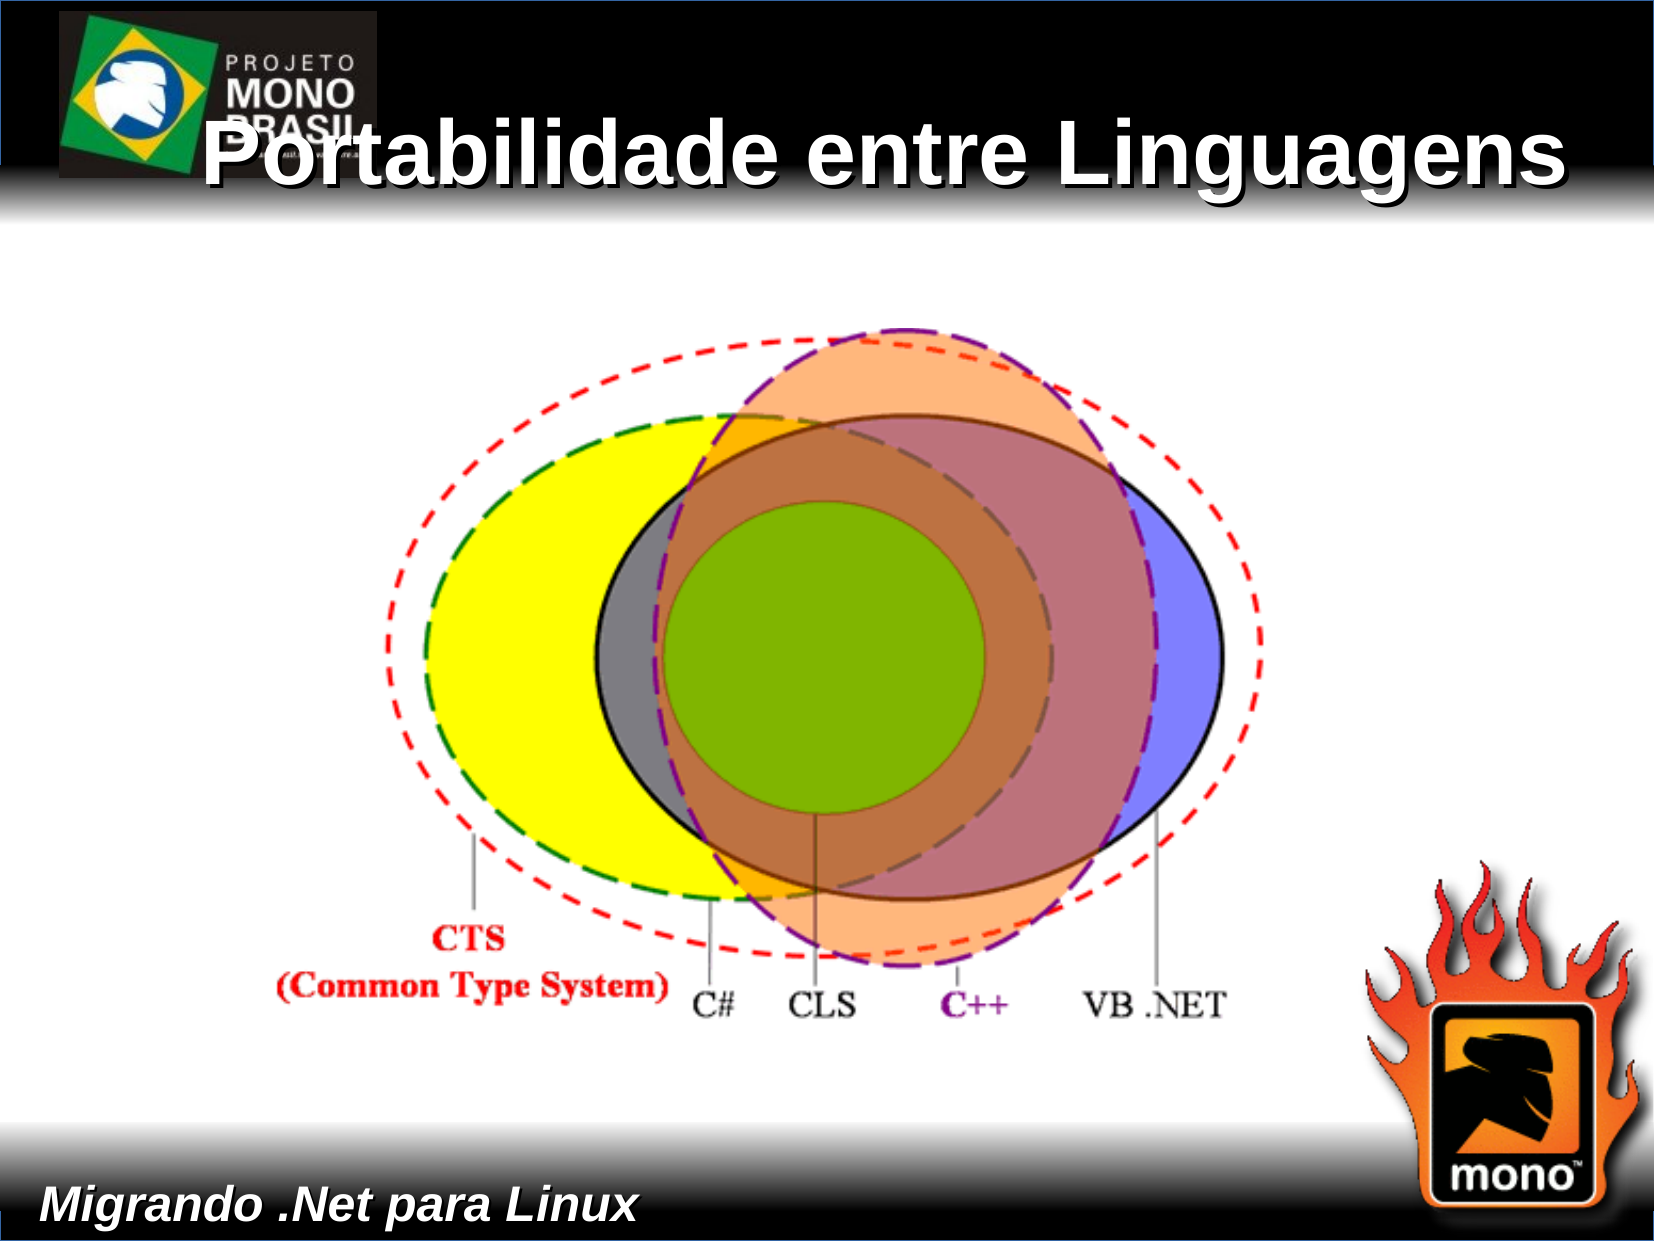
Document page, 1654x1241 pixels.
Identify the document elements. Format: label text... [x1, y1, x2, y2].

title Portabilidade entre Linguagens [82, 49, 1571, 257]
picture [265, 328, 1654, 1241]
text_box Migrando .Net para Linux [24, 1168, 547, 1241]
picture [59, 11, 377, 178]
